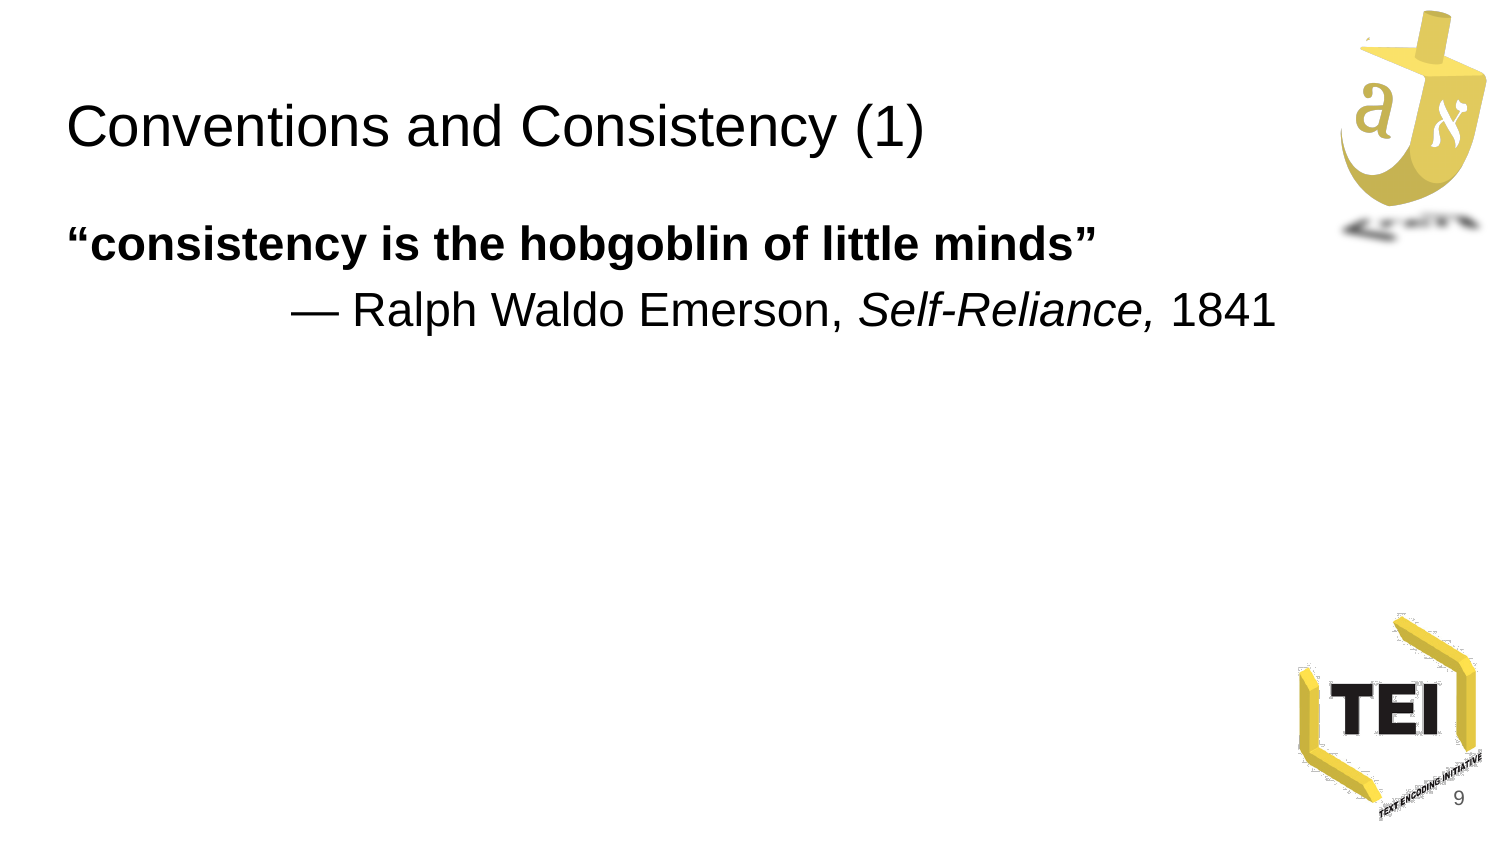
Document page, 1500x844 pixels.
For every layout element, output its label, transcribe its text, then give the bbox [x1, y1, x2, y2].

title Conventions and Consistency (1) [51, 72, 1449, 167]
picture [1324, 0, 1497, 250]
list “consistency is the hobgoblin of little minds” — Ralph Waldo Emerson, Self-Reliance, 1841 [51, 189, 1449, 750]
slide_number <number> [1389, 764, 1480, 830]
picture [1275, 604, 1500, 830]
